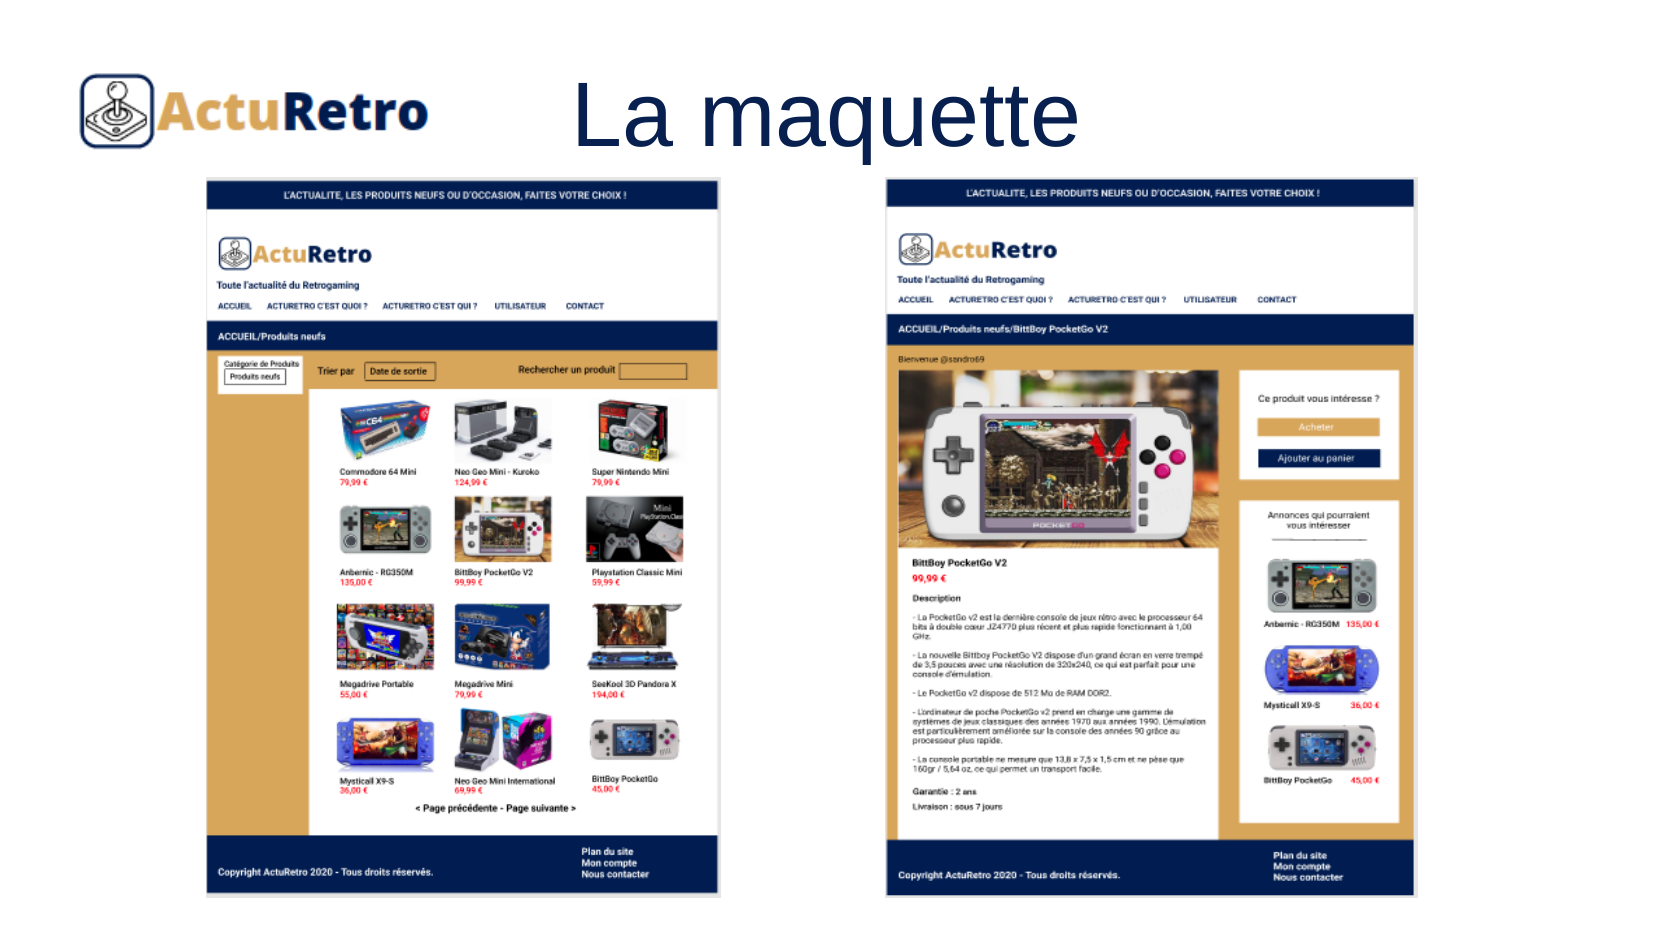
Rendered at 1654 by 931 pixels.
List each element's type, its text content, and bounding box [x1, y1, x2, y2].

title La maquette [82, 37, 1571, 193]
picture [75, 69, 434, 154]
picture [885, 177, 1418, 898]
picture [206, 177, 721, 898]
